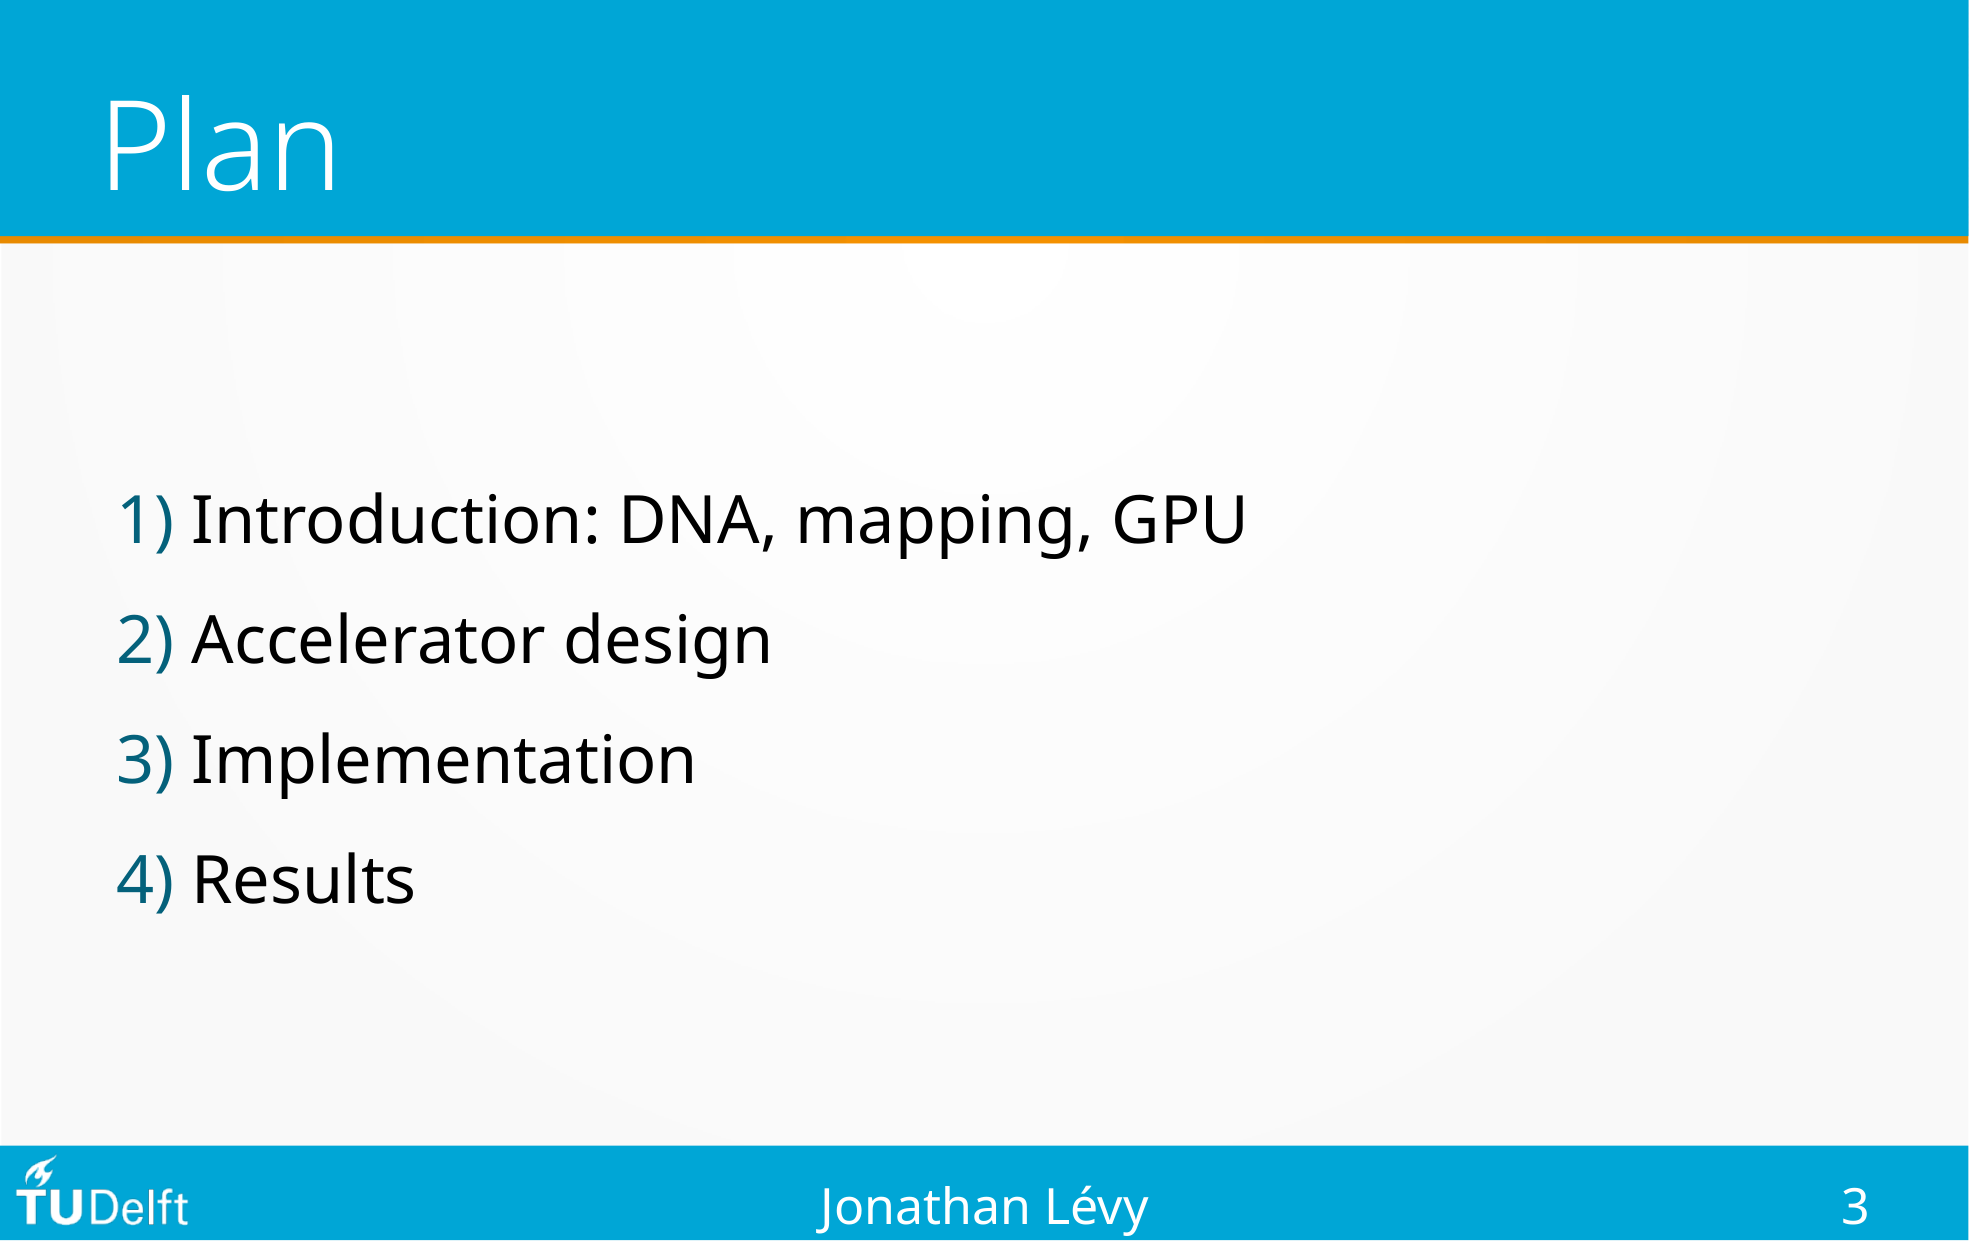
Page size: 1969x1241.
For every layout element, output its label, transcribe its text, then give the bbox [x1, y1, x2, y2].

list Introduction: DNA, mapping, GPU Accelerator design Implementation Results [98, 315, 1861, 1081]
title Plan [98, 19, 1870, 227]
picture [0, 237, 1969, 1145]
